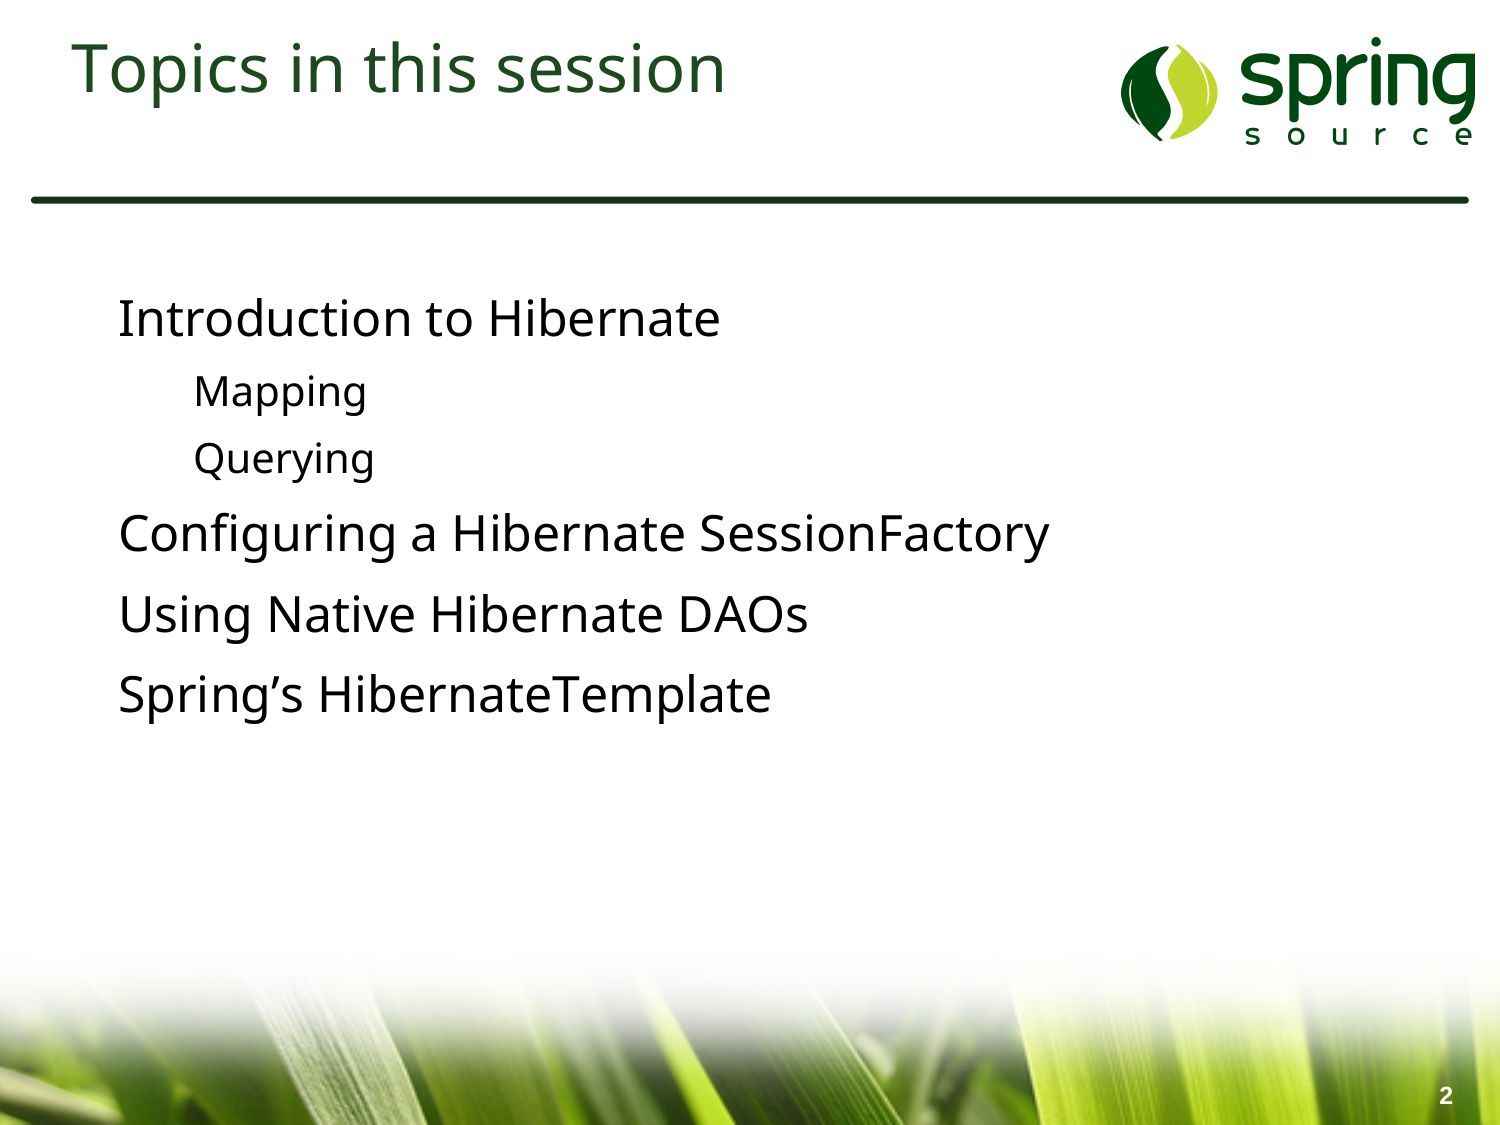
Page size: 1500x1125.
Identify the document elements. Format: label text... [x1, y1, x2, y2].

picture [1121, 37, 1475, 145]
title Topics in this session [56, 13, 1089, 176]
list Introduction to Hibernate Mapping Querying Configuring a Hibernate SessionFactory Using Native Hibernate DAOs Spring’s HibernateTemplate [103, 275, 1394, 938]
picture [0, 944, 1500, 1125]
